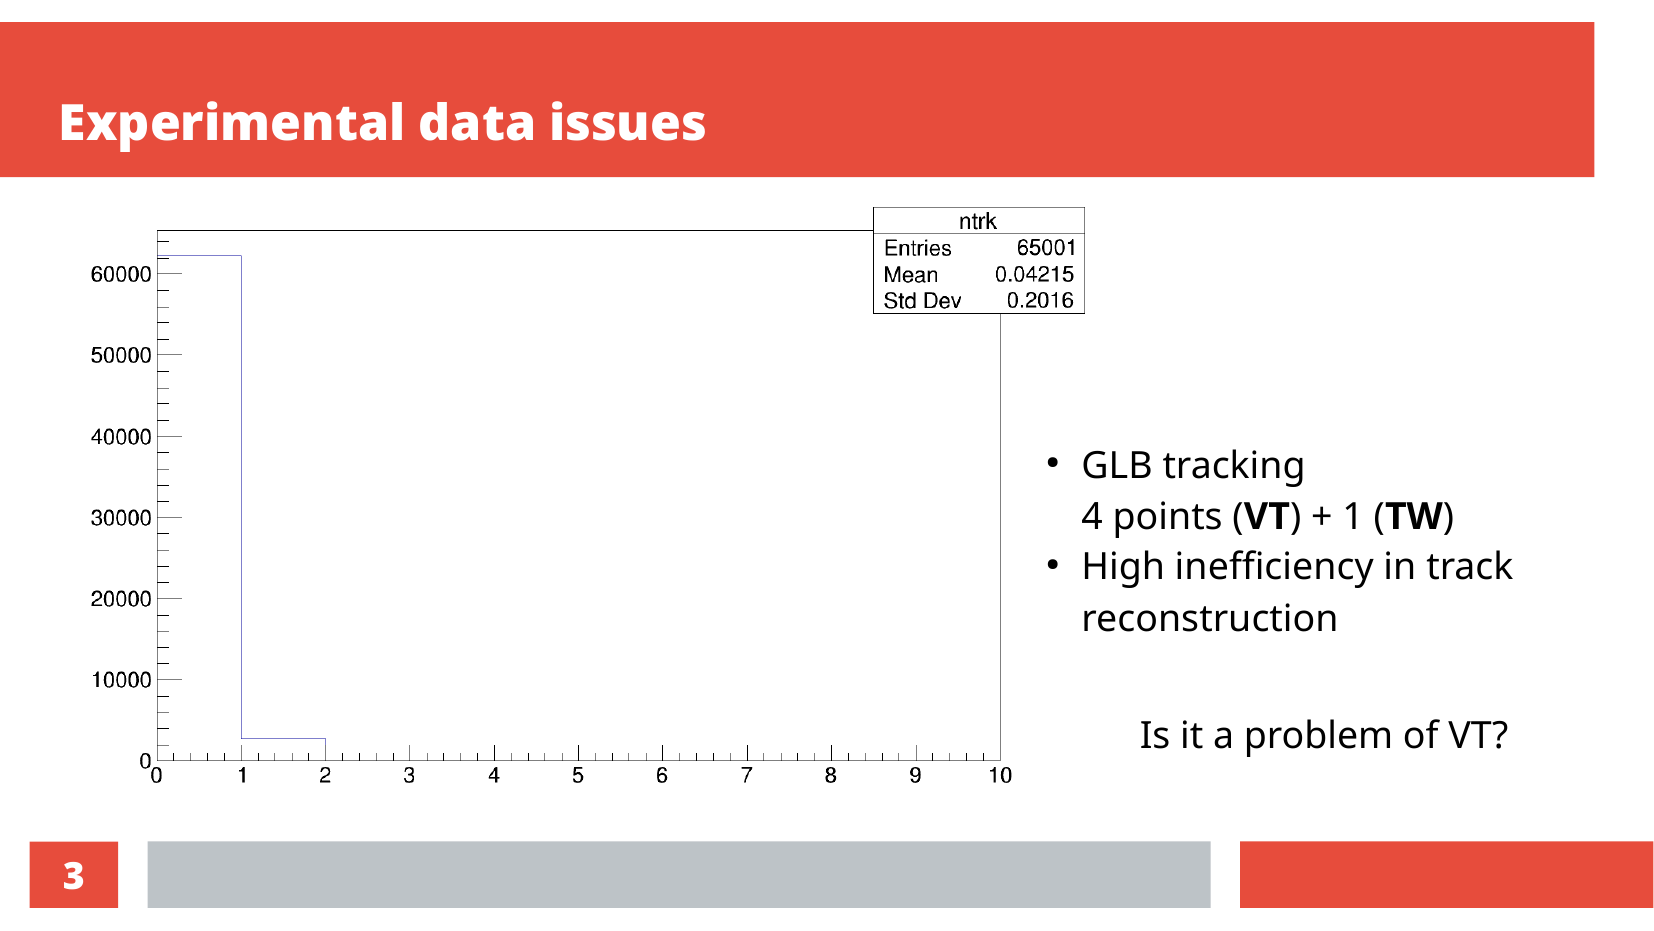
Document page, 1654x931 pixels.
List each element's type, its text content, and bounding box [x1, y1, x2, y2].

text_box GLB tracking 4 points (VT) + 1 (TW) High inefficiency in track reconstruction [1031, 430, 1575, 620]
title Experimental data issues [59, 44, 1595, 156]
picture [70, 178, 1092, 812]
text_box Is it a problem of VT? [1124, 701, 1554, 760]
